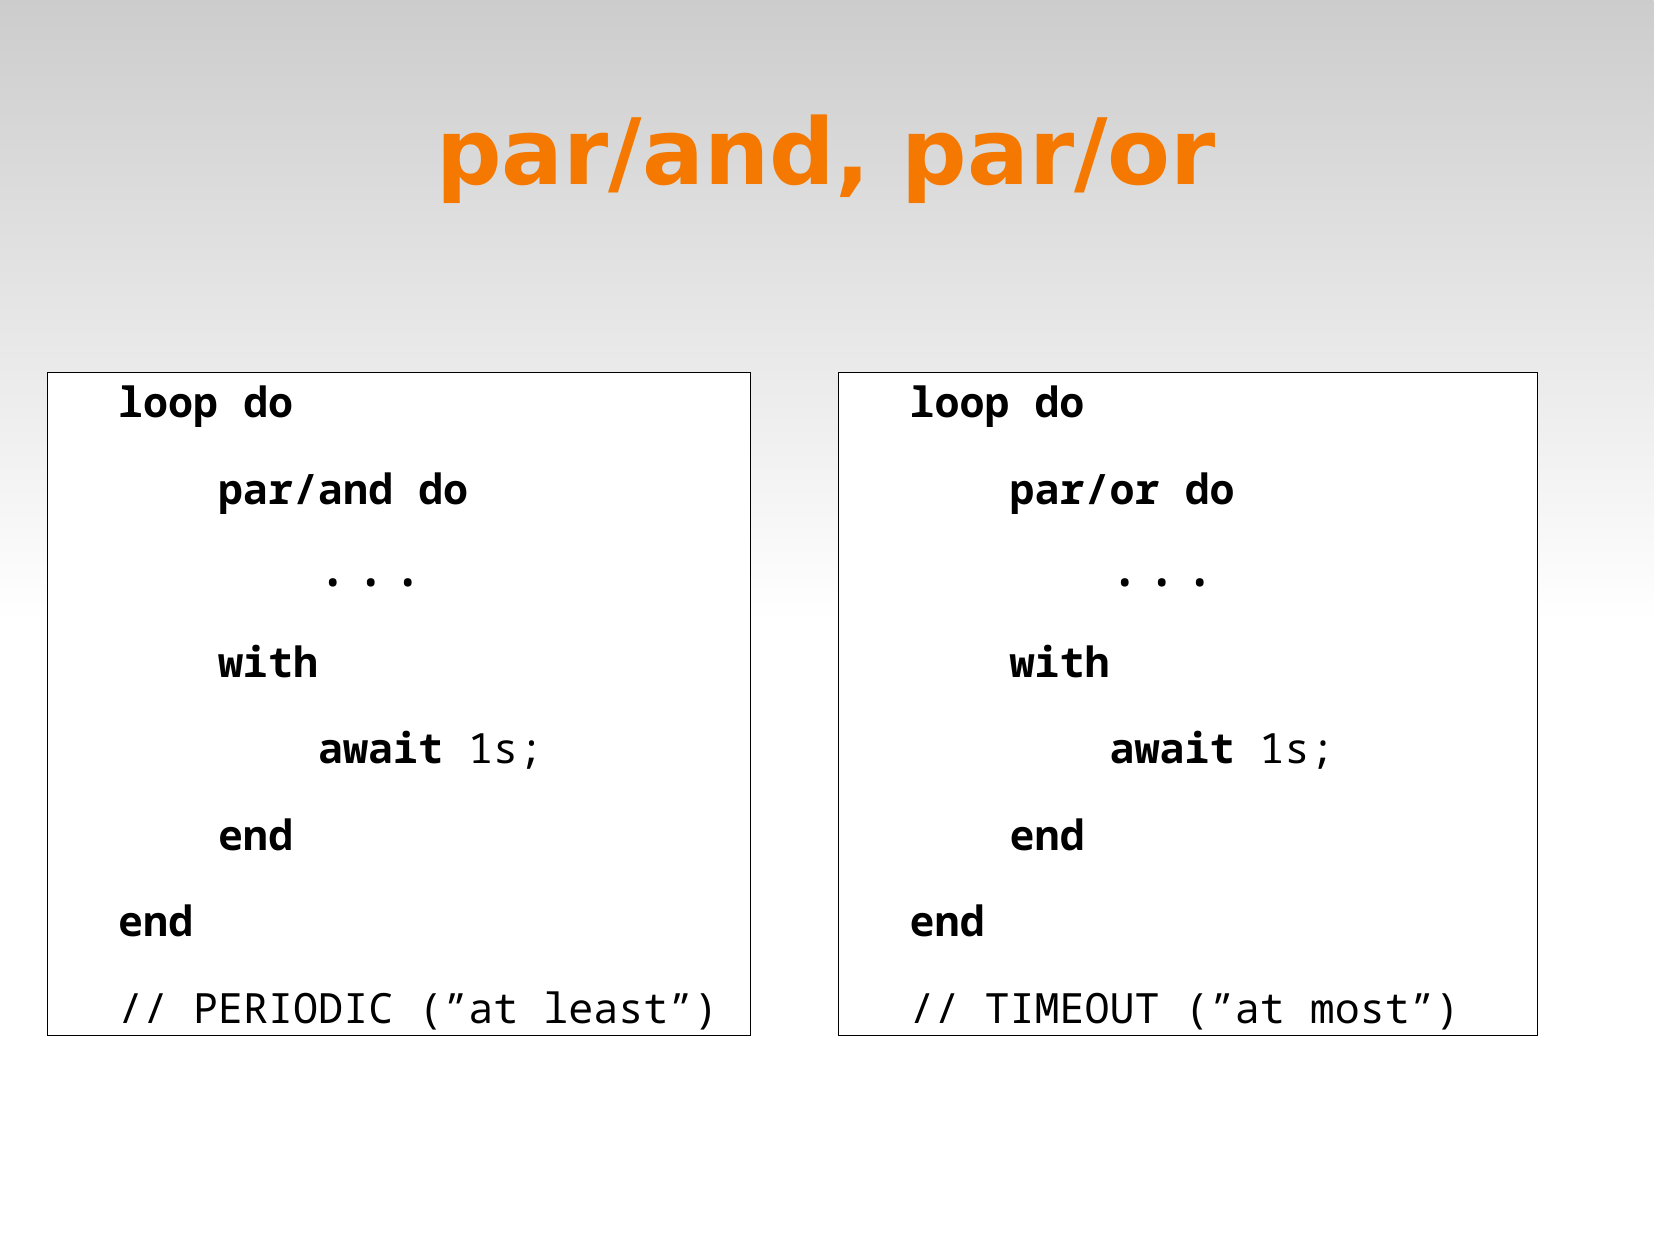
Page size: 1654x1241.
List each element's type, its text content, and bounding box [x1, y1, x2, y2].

text_box ... [1091, 512, 1429, 601]
list loop do par/and do await A; with await 1s; end end // PERIODIC (”at least”) [47, 372, 751, 1021]
text_box ... [300, 512, 638, 601]
title par/and, par/or [82, 49, 1571, 257]
list loop do par/or do await A; with await 1s; end end // TIMEOUT (”at most”) [838, 372, 1538, 1021]
